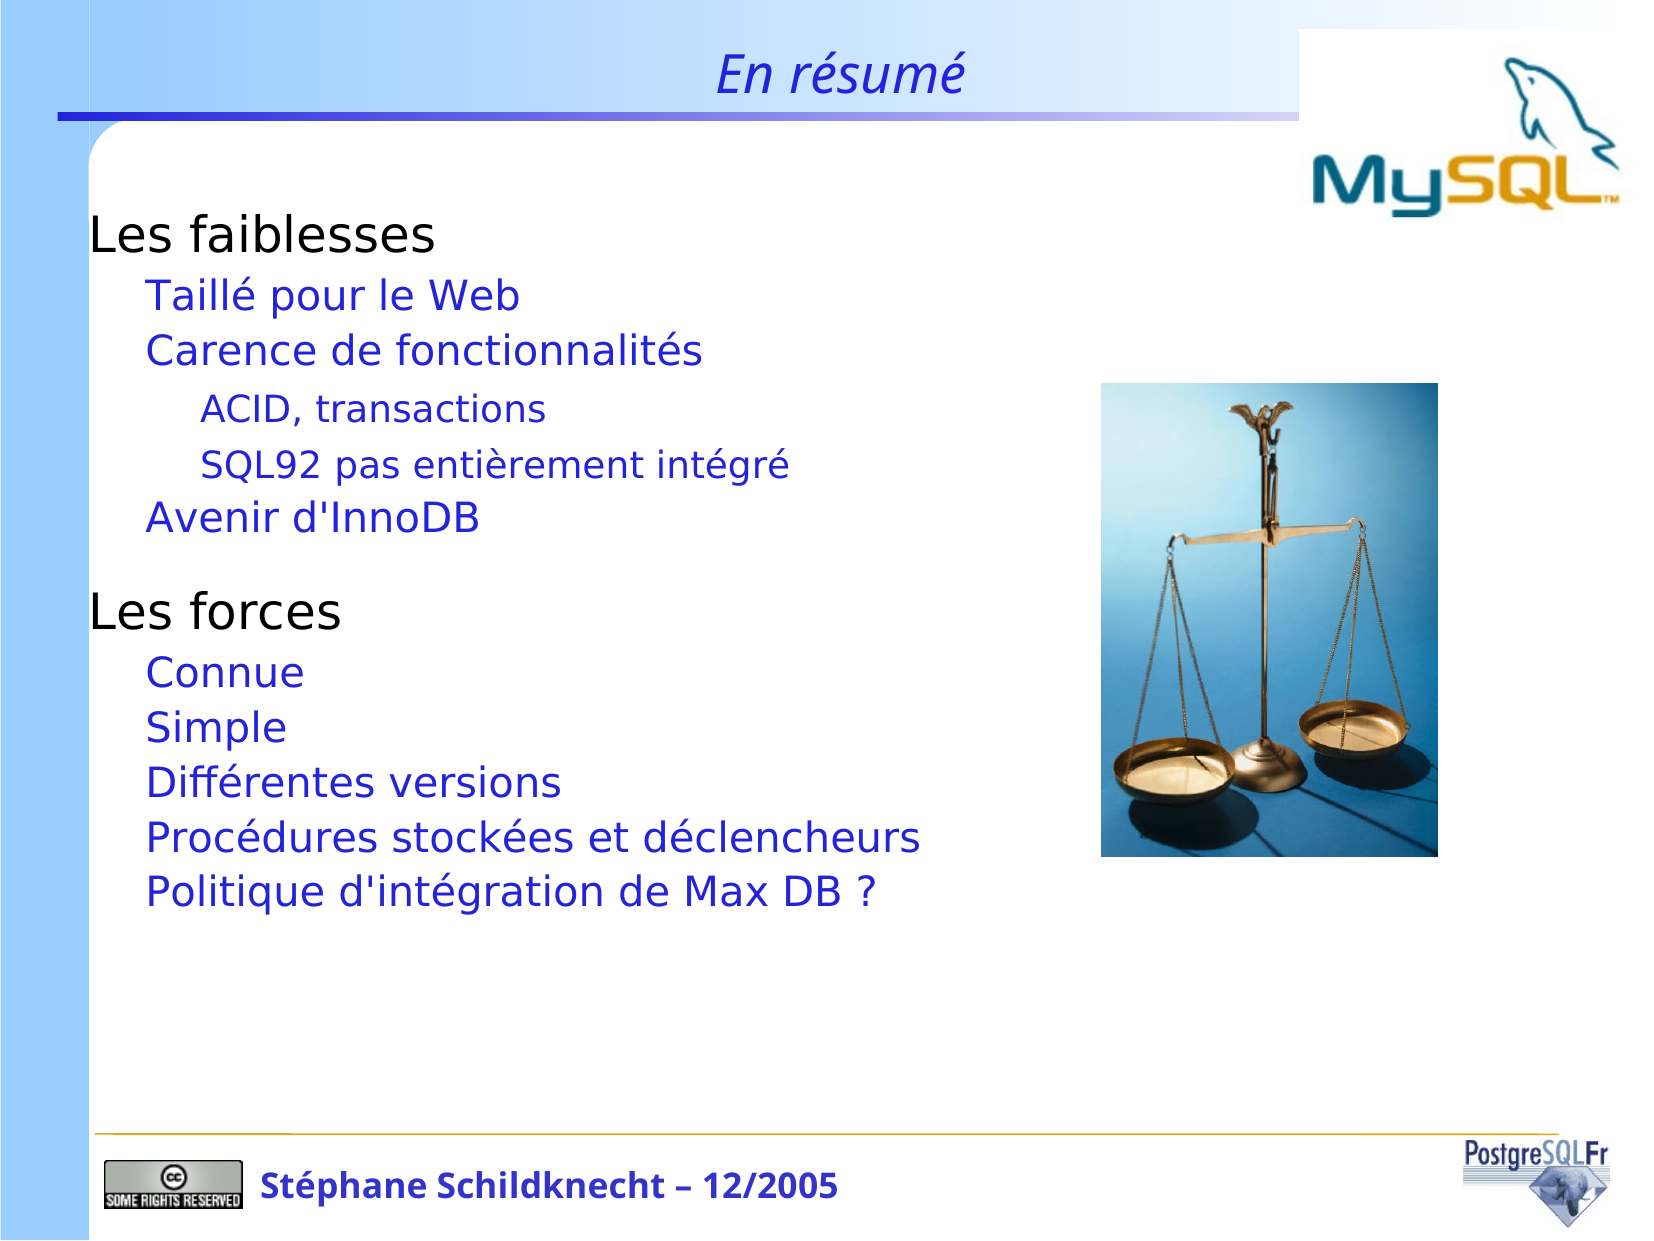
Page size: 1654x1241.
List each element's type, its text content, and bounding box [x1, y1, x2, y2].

picture [1462, 1139, 1610, 1228]
picture [104, 1160, 243, 1209]
picture [1425, 848, 1438, 857]
list Les faiblesses Taillé pour le Web Carence de fonctionnalités ACID, transactions SQL92 pas entièrement intégré Avenir d'InnoDB Les forces Connue Simple Différentes versions Procédures stockées et déclencheurs Politique d'intégration de Max DB ? [88, 177, 1547, 1065]
picture [1101, 383, 1438, 857]
picture [1299, 29, 1635, 237]
title En résumé [383, 0, 1300, 148]
